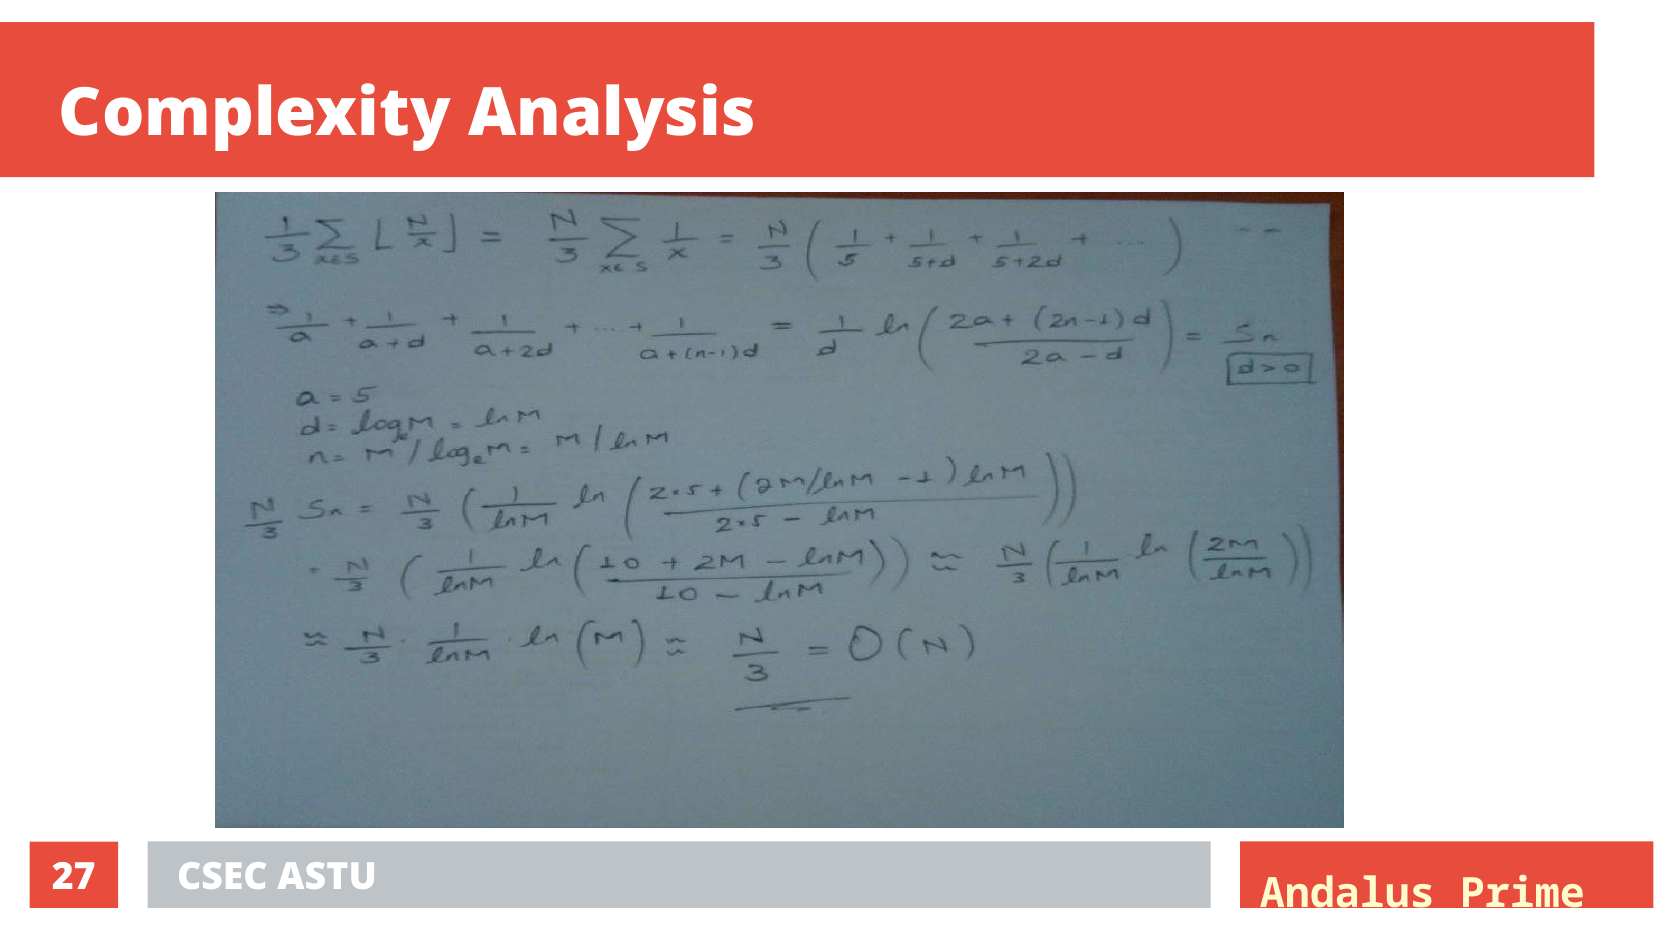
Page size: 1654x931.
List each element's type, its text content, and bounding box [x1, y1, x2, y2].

picture [215, 192, 1344, 828]
title Complexity Analysis [59, 44, 1595, 156]
text_box Andalus Prime [1245, 855, 1636, 912]
